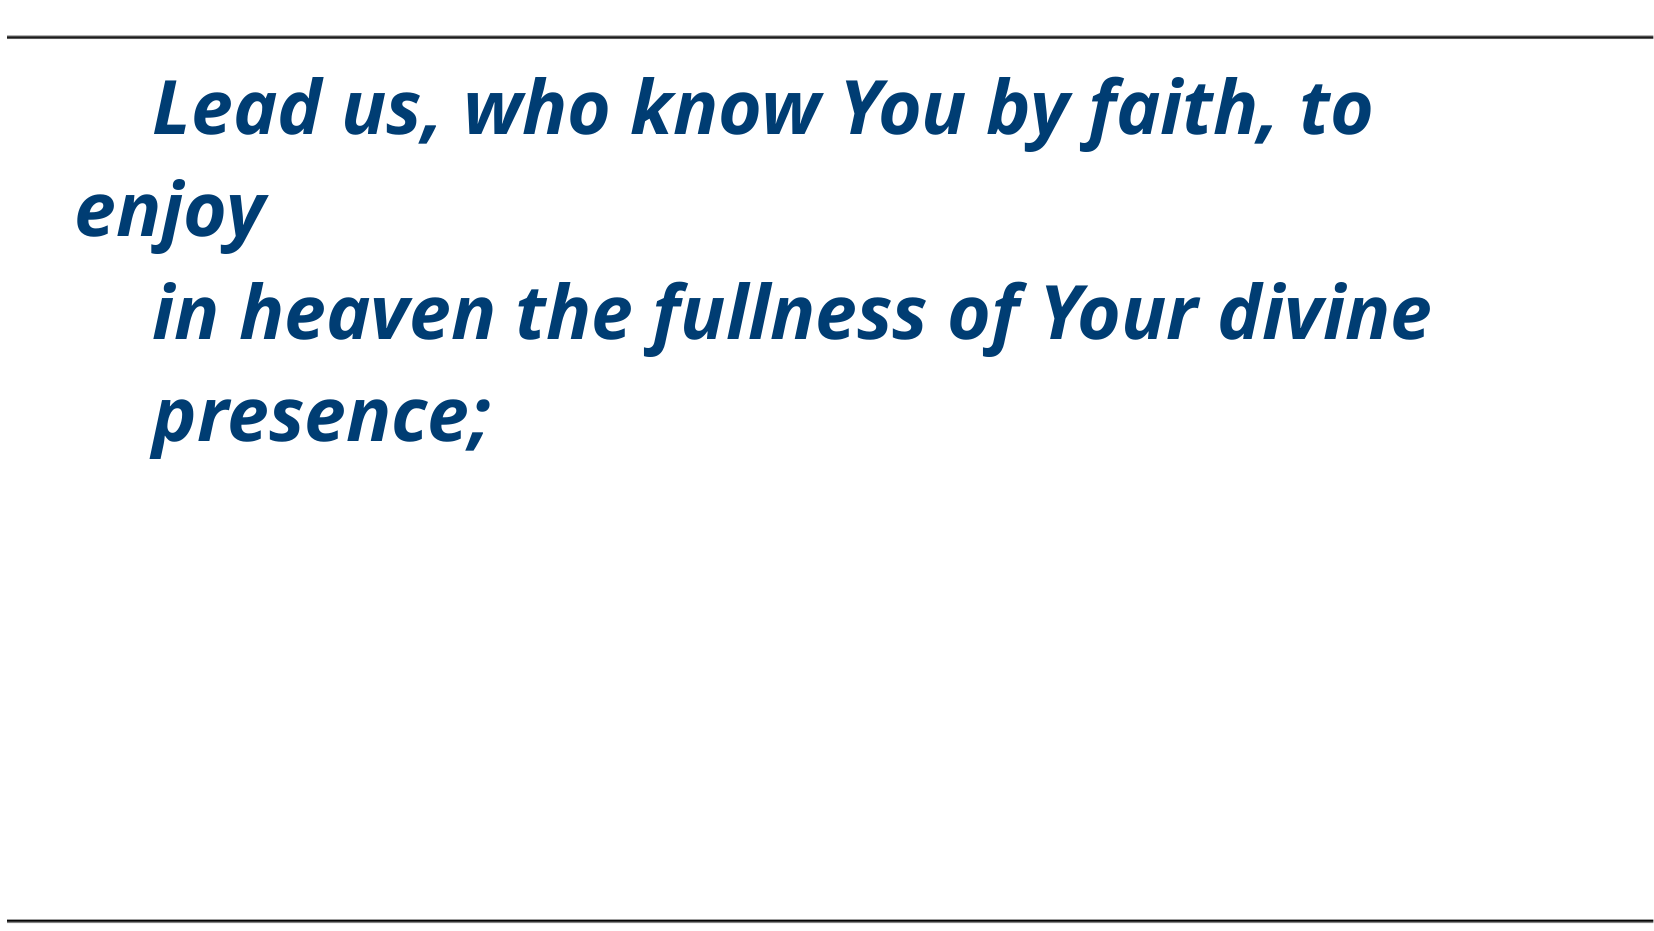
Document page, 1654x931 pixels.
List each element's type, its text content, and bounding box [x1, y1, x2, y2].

picture [7, 14, 1654, 931]
text_box Lead us, who know You by faith, to enjoy in heaven the fullness of Your divine presence; [60, 47, 1591, 362]
